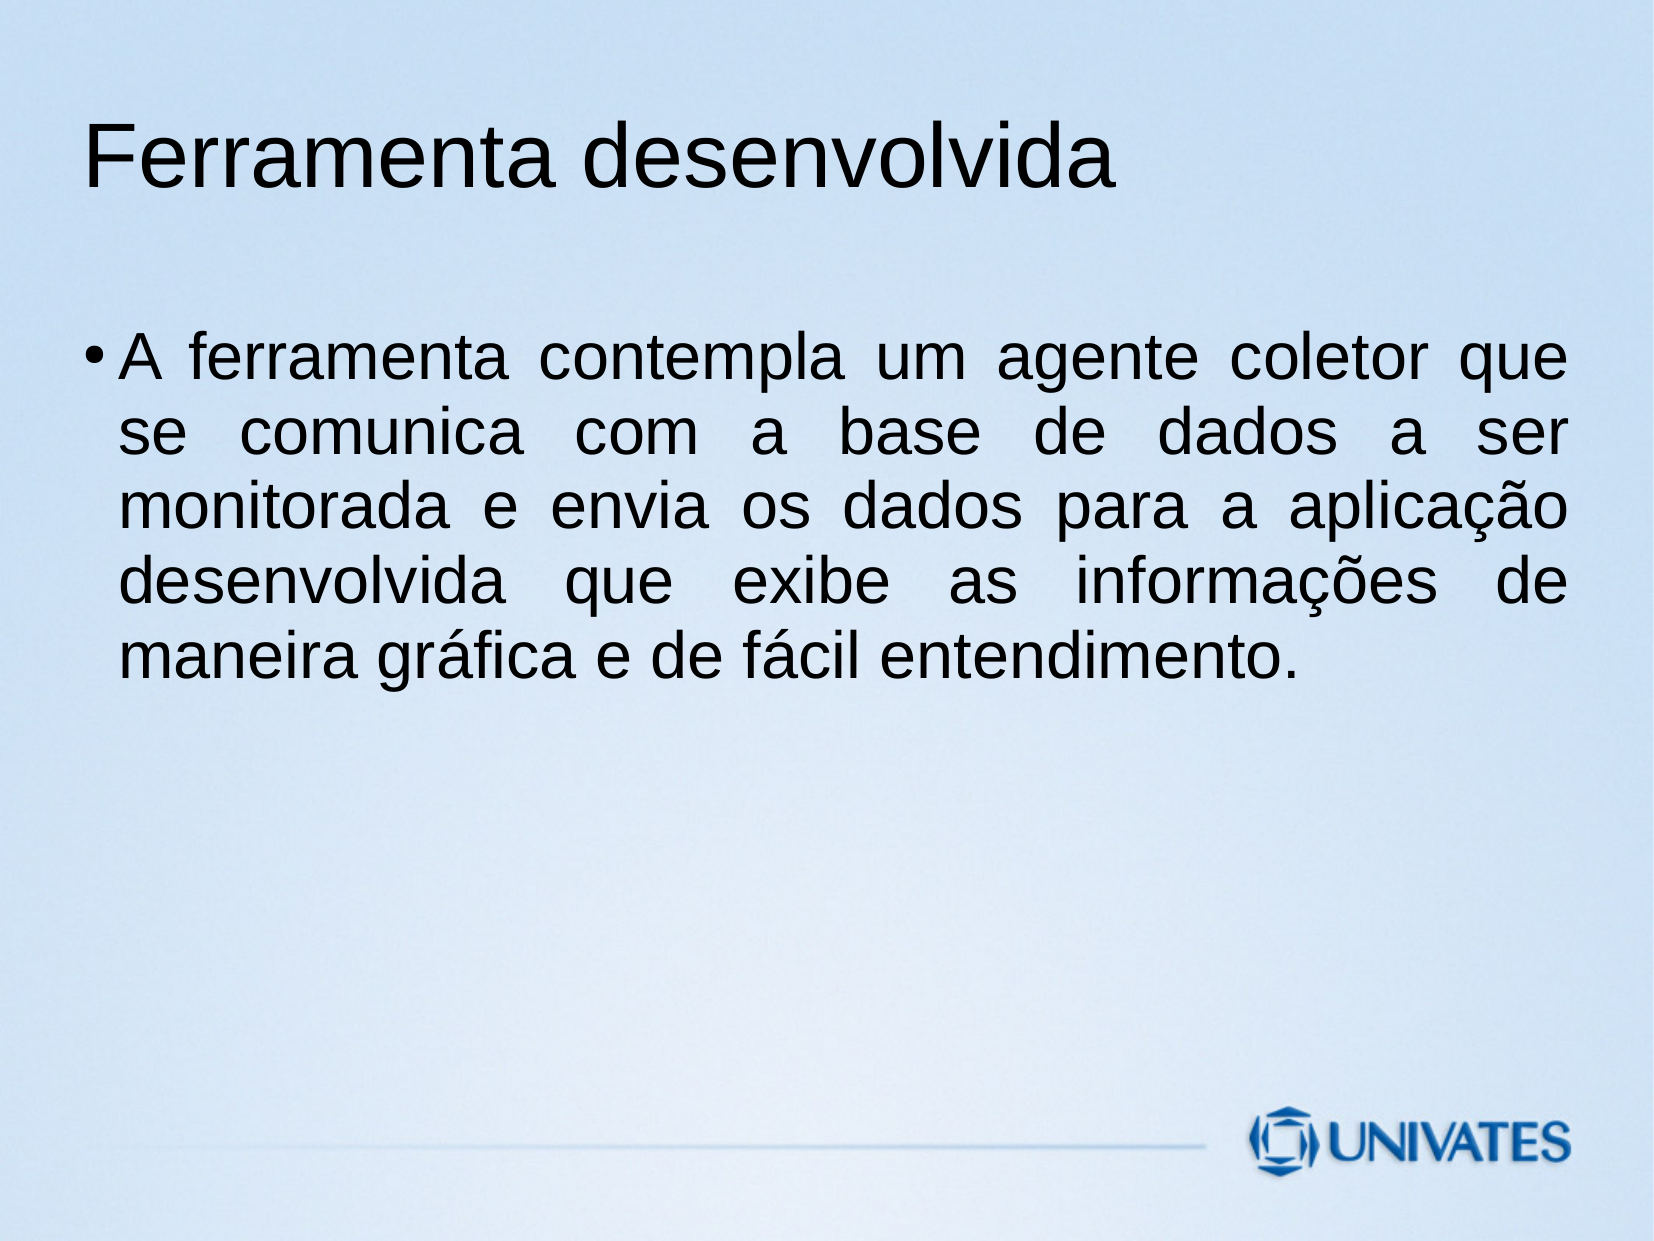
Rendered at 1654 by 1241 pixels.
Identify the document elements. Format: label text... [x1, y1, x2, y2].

subtitle A ferramenta contempla um agente coletor que se comunica com a base de dados a ser monitorada e envia os dados para a aplicação desenvolvida que exibe as informações de maneira gráfica e de fácil entendimento. [82, 318, 1571, 1039]
title Ferramenta desenvolvida [82, 55, 1571, 263]
picture [0, 0, 1654, 1241]
